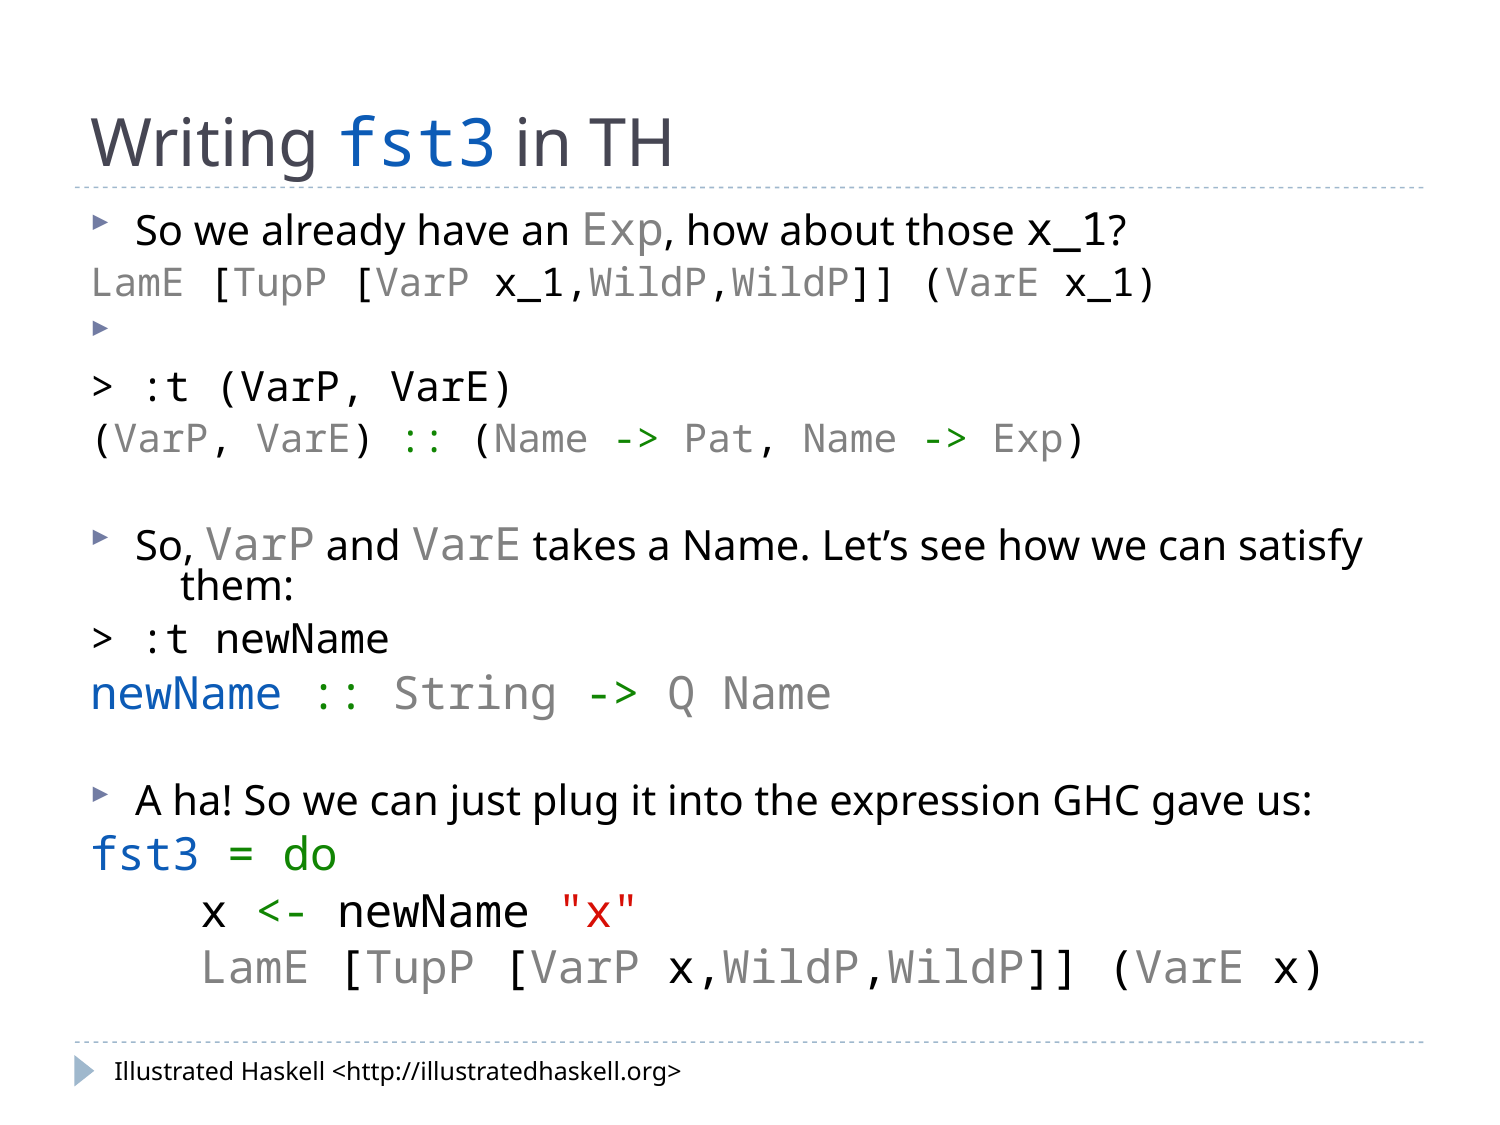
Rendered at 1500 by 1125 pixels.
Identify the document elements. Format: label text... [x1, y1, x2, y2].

list So we already have an Exp, how about those x_1? LamE [TupP [VarP x_1,WildP,WildP]] (VarE x_1) > :t (VarP, VarE) (VarP, VarE) :: (Name -> Pat, Name -> Exp) So, VarP and VarE takes a Name. Let’s see how we can satisfy them: > :t newName newName :: String -> Q Name A ha! So we can just plug it into the expression GHC gave us: fst3 = do x <- newName "x" LamE [TupP [VarP x,WildP,WildP]] (VarE x) [75, 202, 1426, 1013]
title Writing fst3 in TH [75, 24, 1426, 188]
